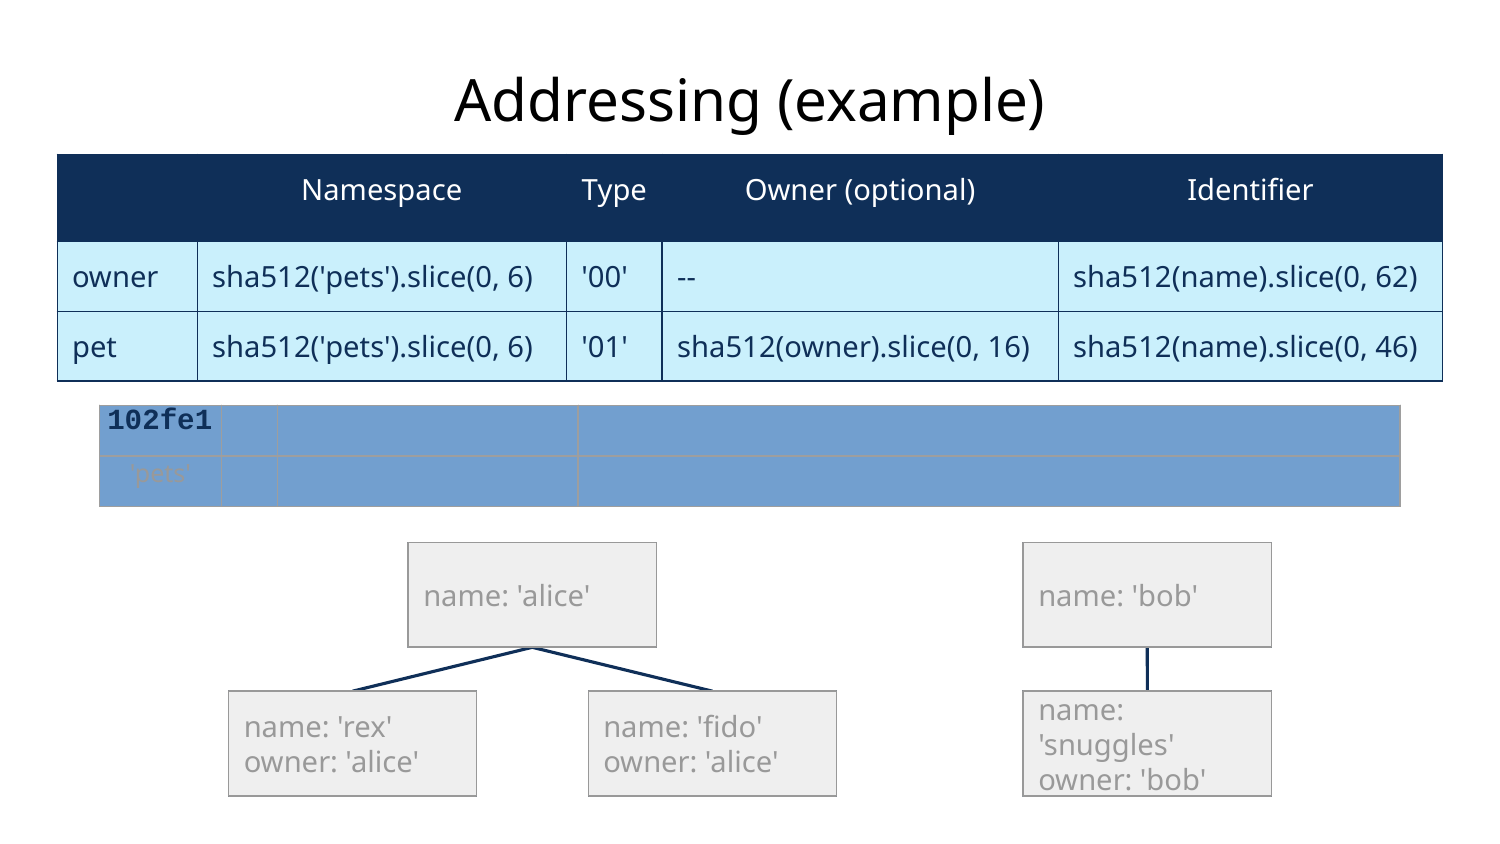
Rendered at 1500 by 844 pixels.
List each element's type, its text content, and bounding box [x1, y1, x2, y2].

table_header [222, 406, 277, 455]
text_box name: 'bob' [1023, 542, 1272, 648]
table_header 102fe1 [100, 406, 221, 455]
table_cell -- [663, 242, 1058, 311]
table_header [579, 406, 1399, 455]
text_box name: 'alice' [408, 542, 657, 648]
table_header Owner (optional) [663, 155, 1058, 241]
text_box name: 'fido' owner: 'alice' [588, 691, 837, 796]
table_cell [278, 457, 577, 506]
text_box name: 'snuggles' owner: 'bob' [1023, 691, 1272, 796]
table_header [58, 155, 197, 241]
table_cell 'pets' [100, 457, 221, 506]
table_cell [222, 457, 277, 506]
table_cell sha512(owner).slice(0, 16) [663, 312, 1058, 380]
table_cell '01' [567, 312, 661, 380]
table_cell sha512('pets').slice(0, 6) [198, 312, 566, 380]
table_cell pet [58, 312, 197, 380]
table_cell sha512(name).slice(0, 46) [1059, 312, 1442, 380]
title Addressing (example) [51, 47, 1449, 142]
table_header [278, 406, 577, 455]
table_header Namespace [198, 155, 566, 241]
table_header Identifier [1059, 155, 1442, 241]
text_box name: 'rex' owner: 'alice' [228, 691, 477, 796]
table_cell [579, 457, 1399, 506]
table_header Type [567, 155, 661, 241]
table_cell sha512('pets').slice(0, 6) [198, 242, 566, 311]
table_cell sha512(name).slice(0, 62) [1059, 242, 1442, 311]
table_cell owner [58, 242, 197, 311]
table_cell '00' [567, 242, 661, 311]
